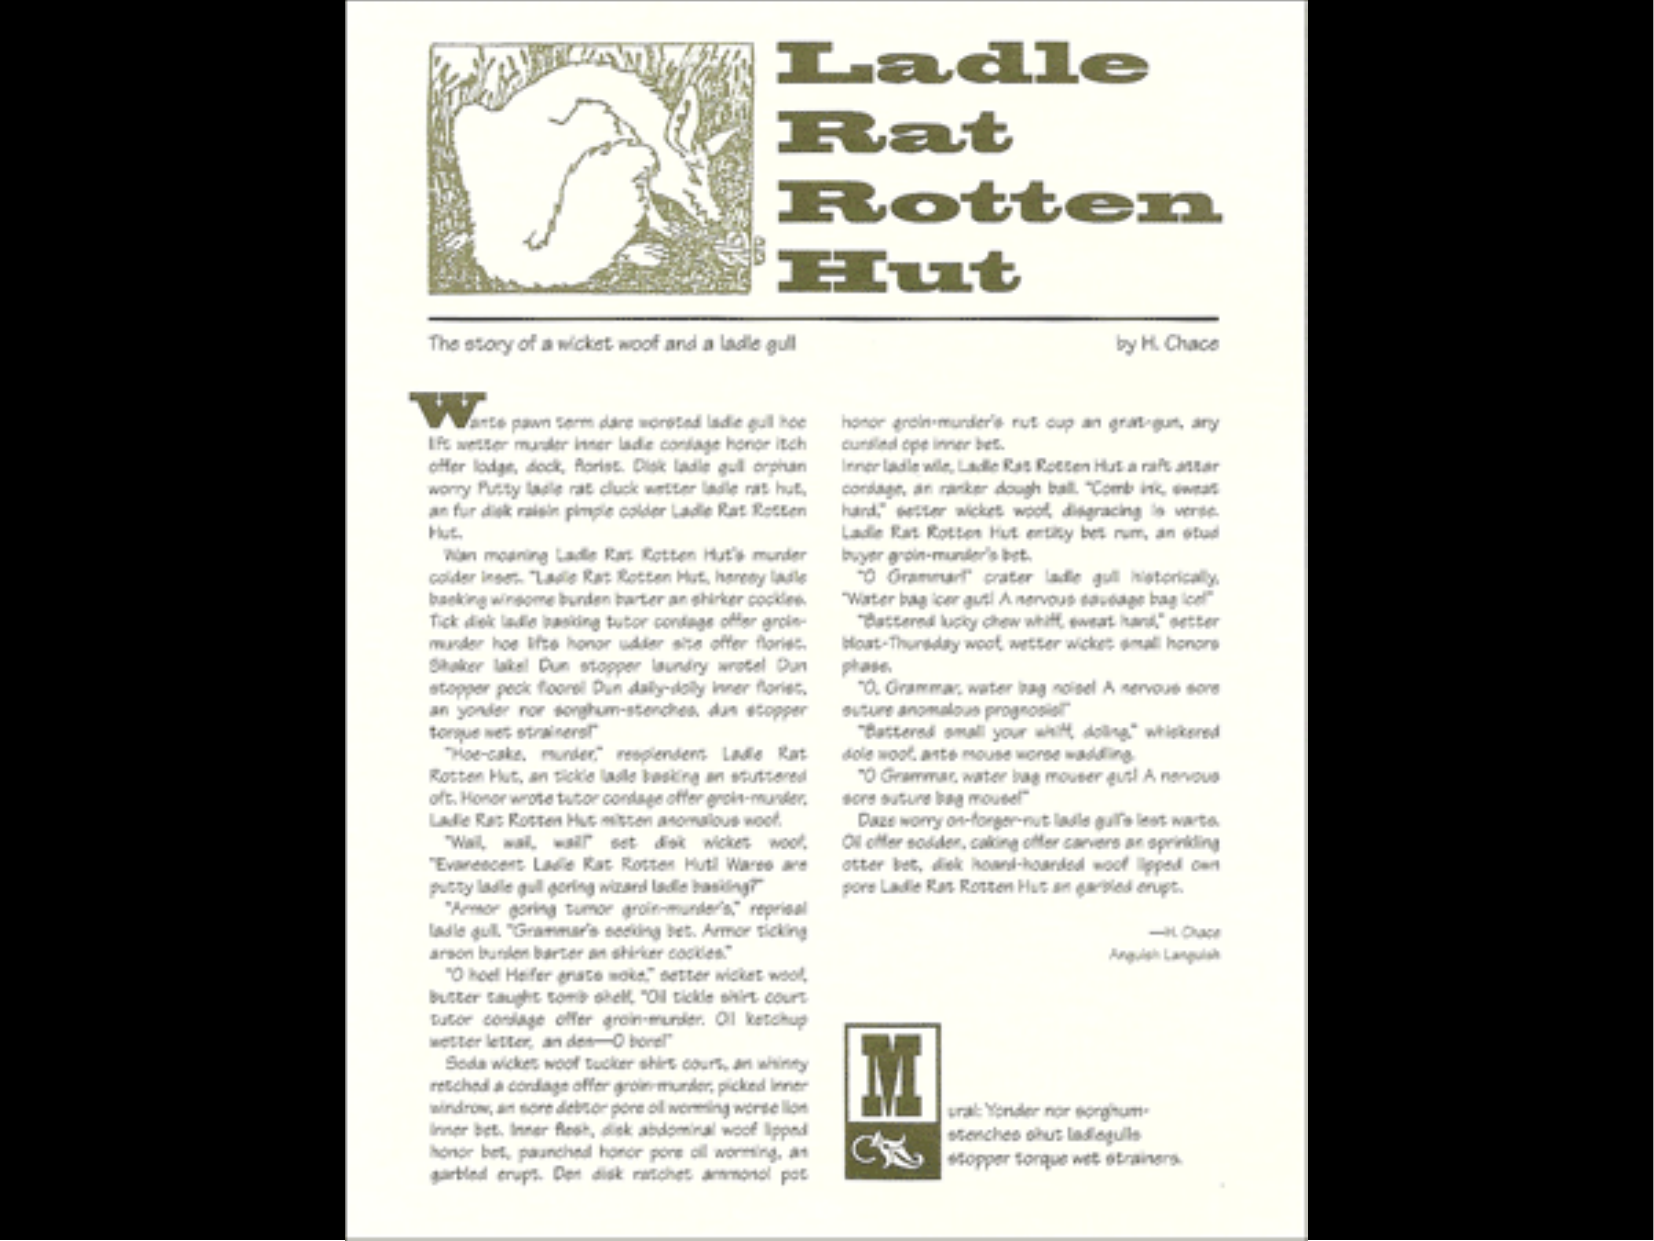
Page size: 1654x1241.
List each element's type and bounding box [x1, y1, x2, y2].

picture [345, 0, 1308, 1241]
